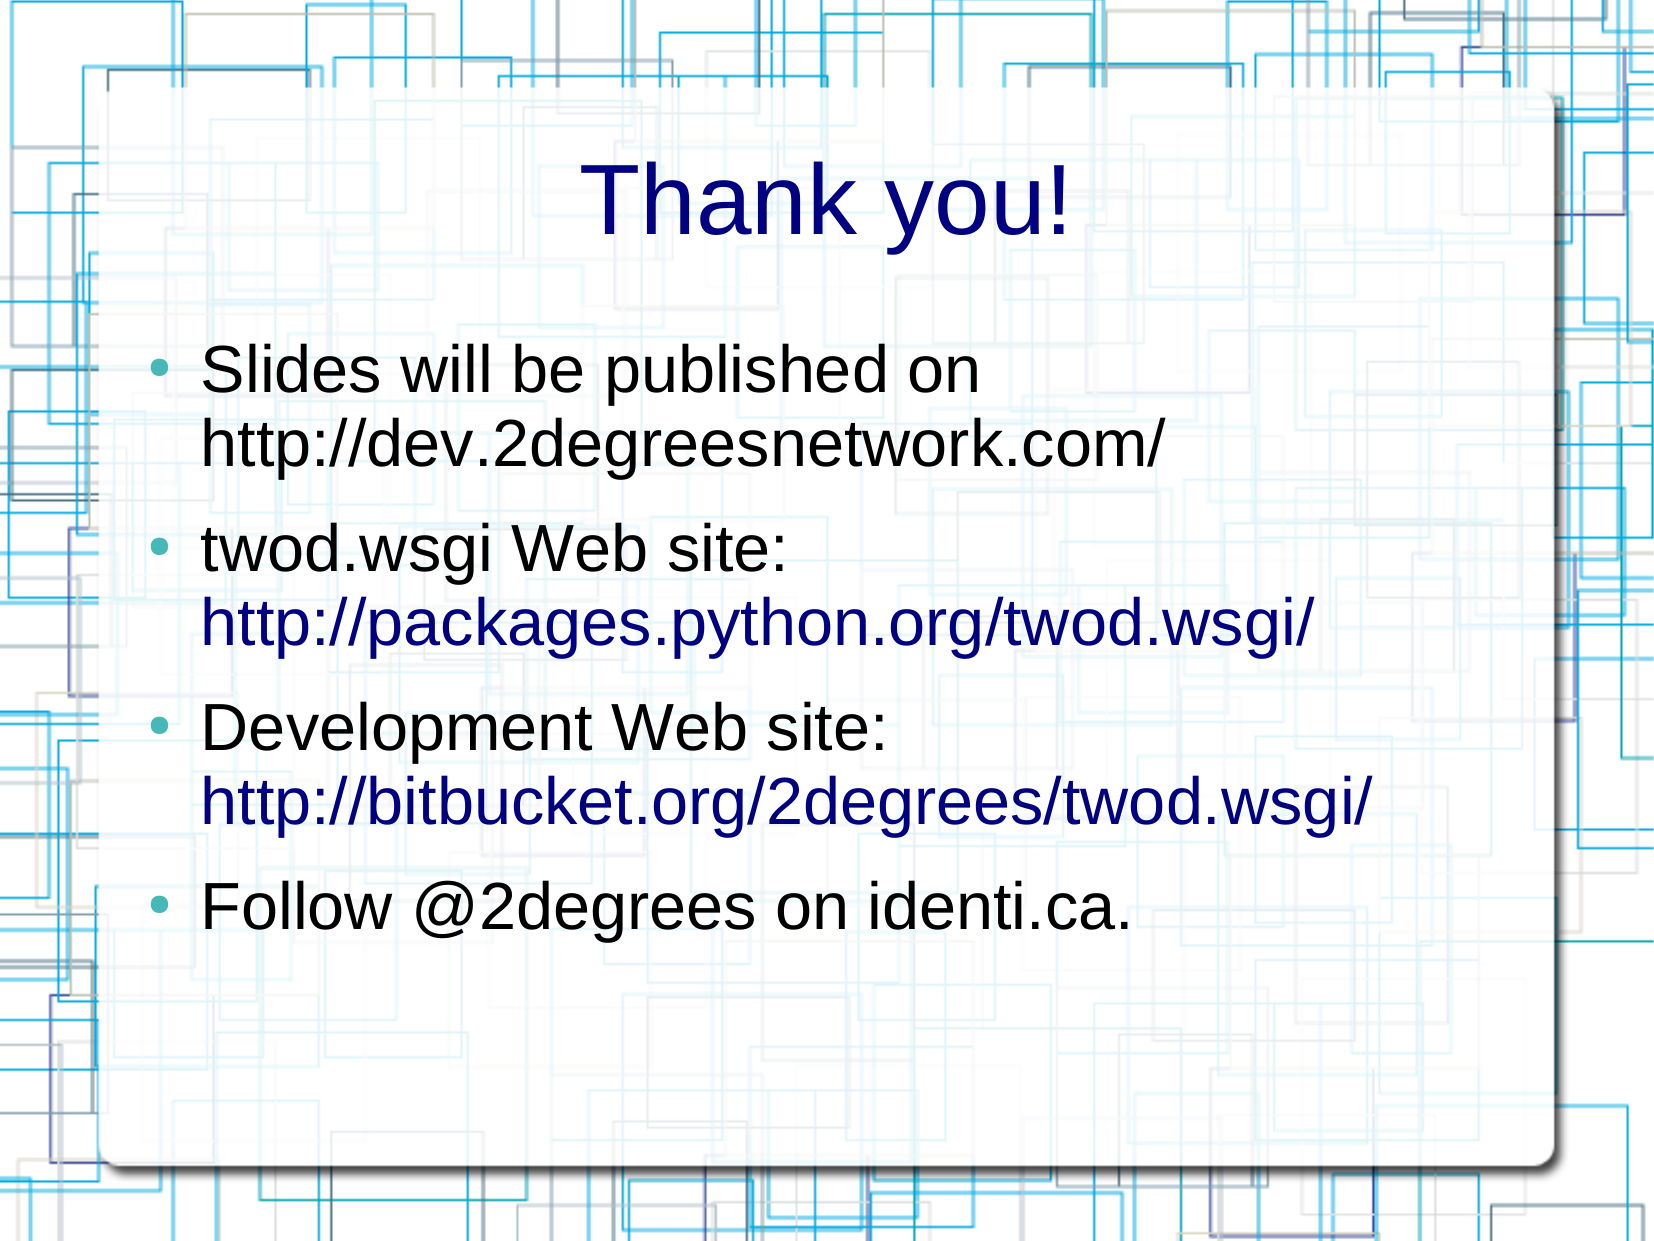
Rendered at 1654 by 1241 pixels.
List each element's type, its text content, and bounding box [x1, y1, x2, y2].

list Slides will be published on http://dev.2degreesnetwork.com/ twod.wsgi Web site: http://packages.python.org/twod.wsgi/ Development Web site: http://bitbucket.org/2degrees/twod.wsgi/ Follow @2degrees on identi.ca. [129, 331, 1524, 1136]
picture [0, 0, 1654, 1241]
title Thank you! [118, 104, 1536, 297]
